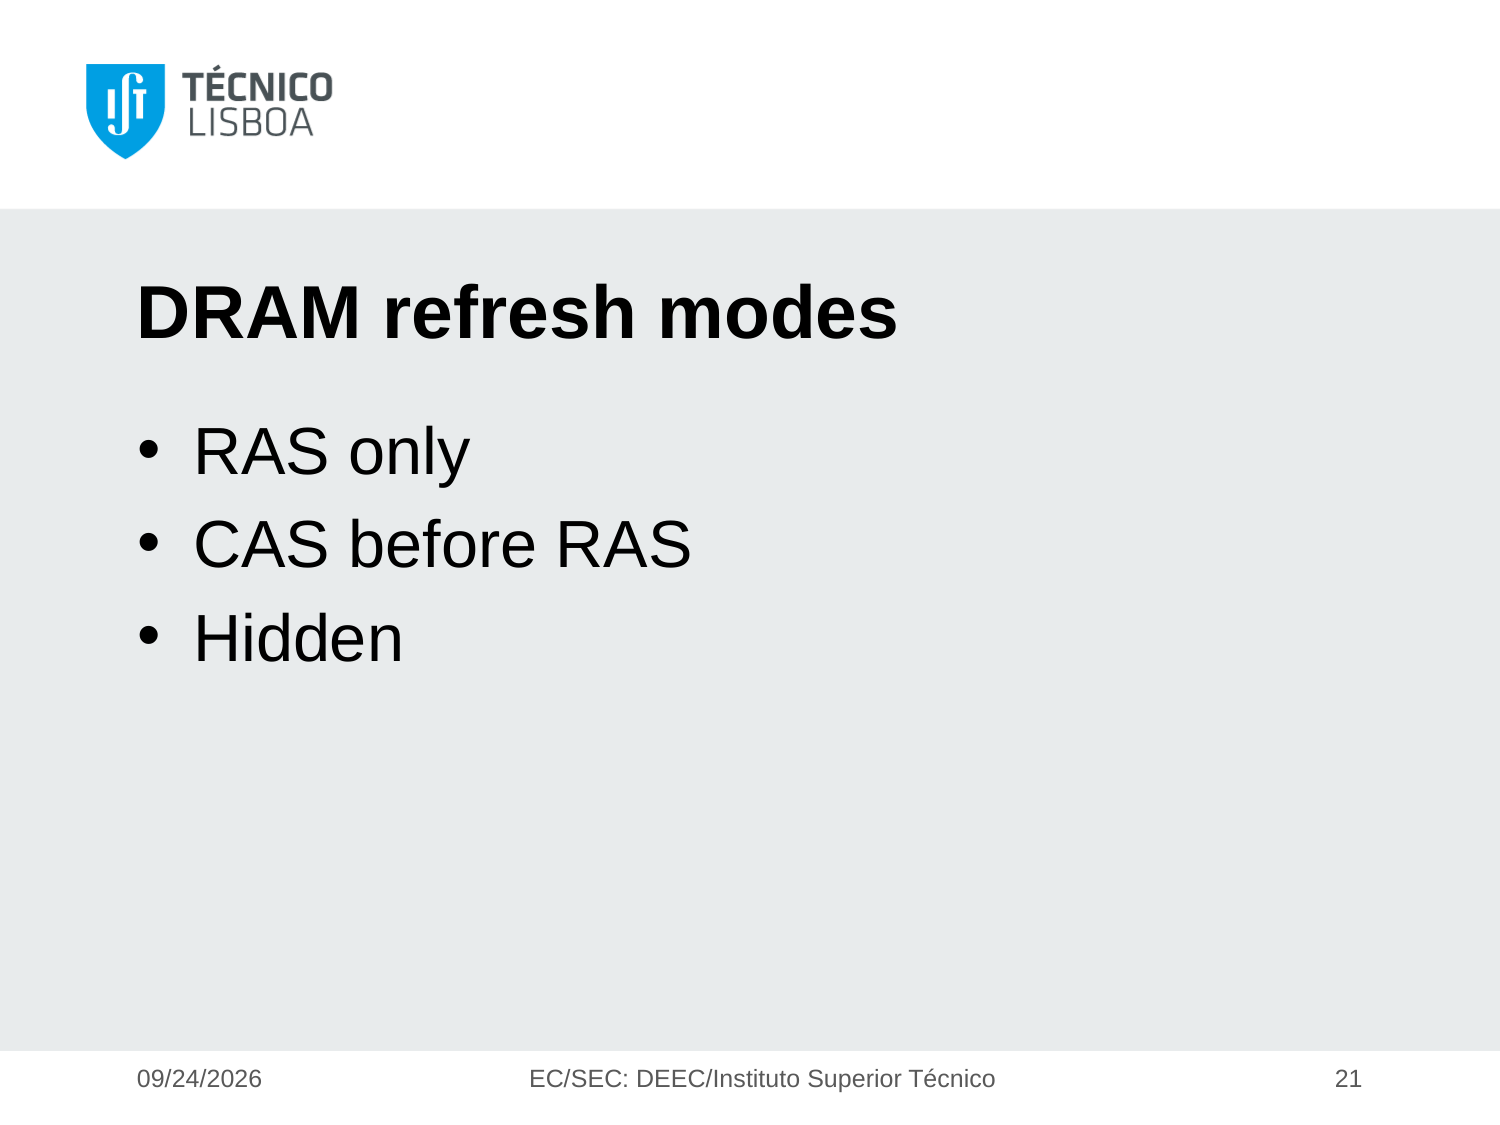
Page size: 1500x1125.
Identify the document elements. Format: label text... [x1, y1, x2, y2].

slide_number <number> [1077, 1052, 1378, 1103]
picture [0, 0, 1500, 1125]
list RAS only CAS before RAS Hidden [121, 400, 1378, 1005]
slide_number 12/03/2020 [121, 1052, 425, 1103]
footer EC/SEC: DEEC/Instituto Superior Técnico [512, 1052, 1021, 1103]
title DRAM refresh modes [121, 237, 1378, 381]
